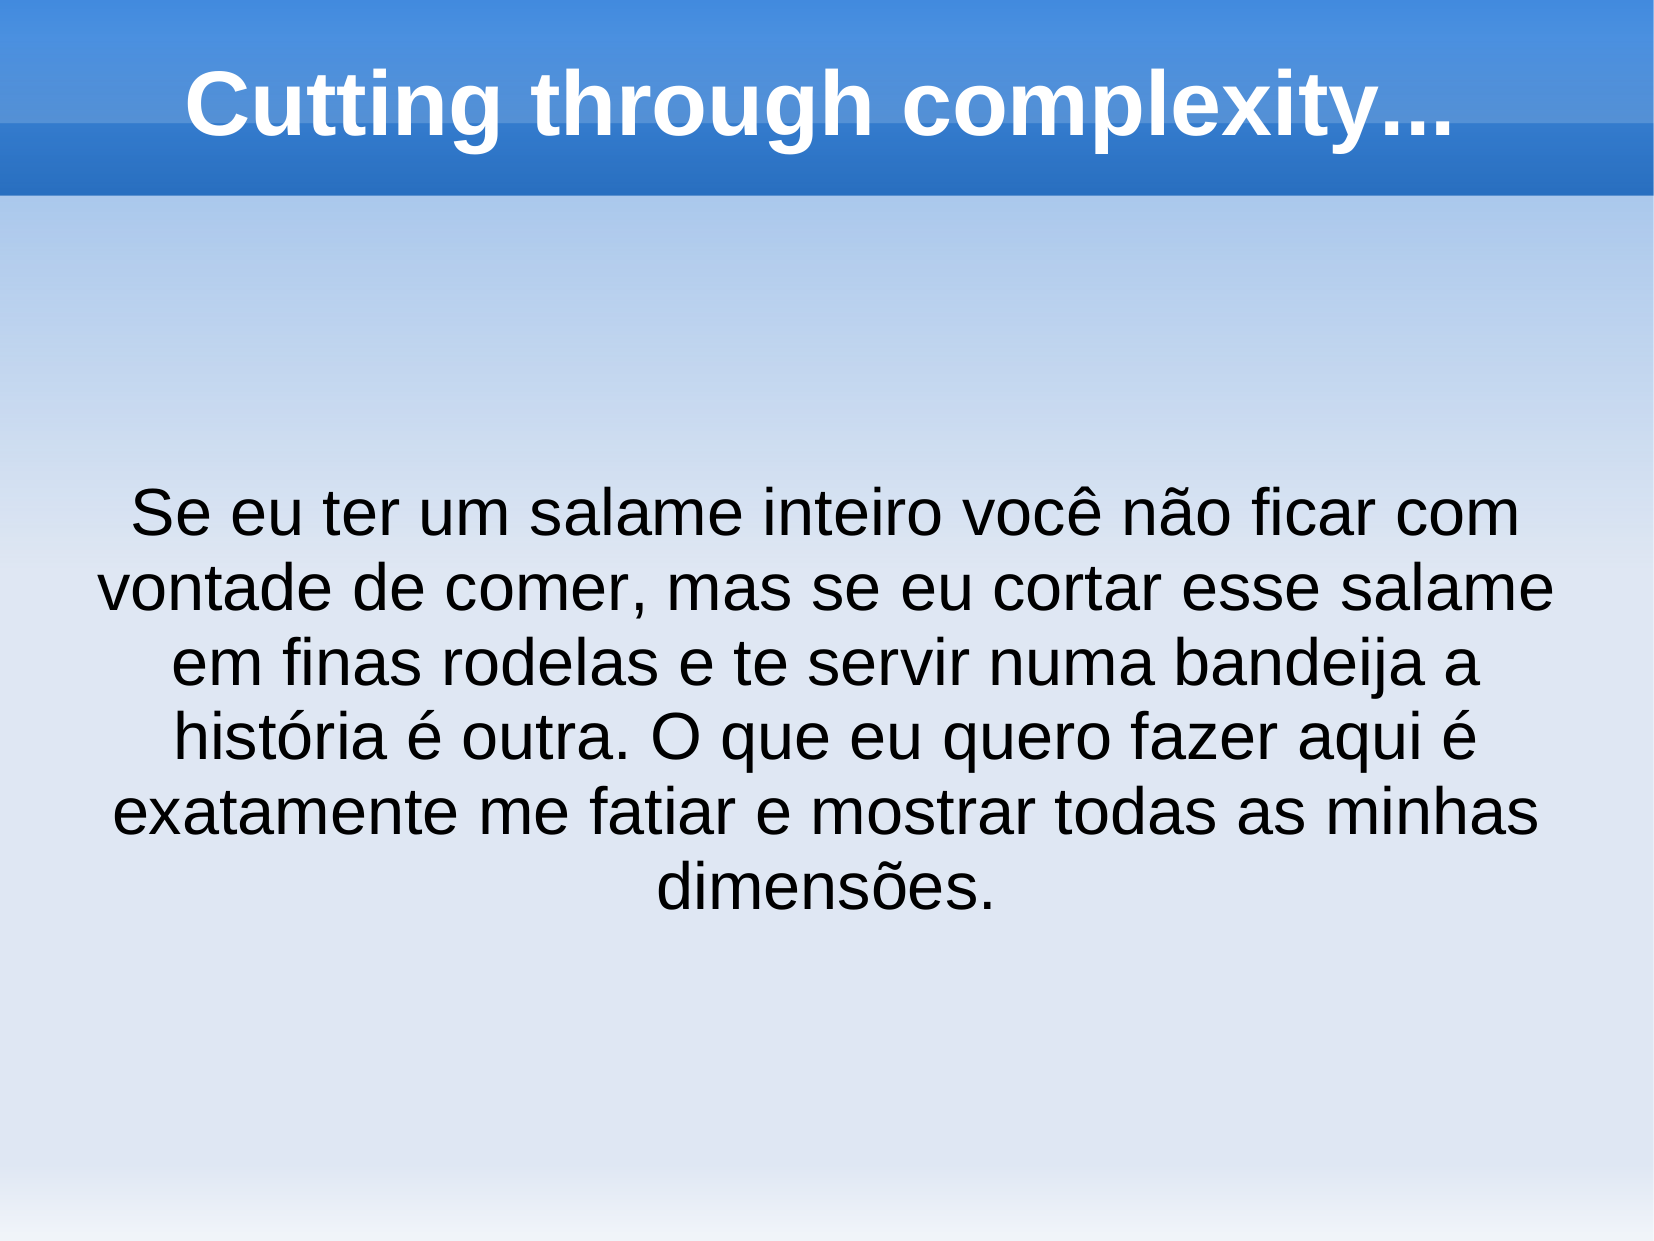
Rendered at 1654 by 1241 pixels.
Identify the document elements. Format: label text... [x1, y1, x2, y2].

subtitle Se eu ter um salame inteiro você não ficar com vontade de comer, mas se eu cortar esse salame em finas rodelas e te servir numa bandeija a história é outra. O que eu quero fazer aqui é exatamente me fatiar e mostrar todas as minhas dimensões. [82, 297, 1571, 1102]
title Cutting through complexity... [76, 7, 1565, 200]
picture [0, 0, 1654, 1241]
